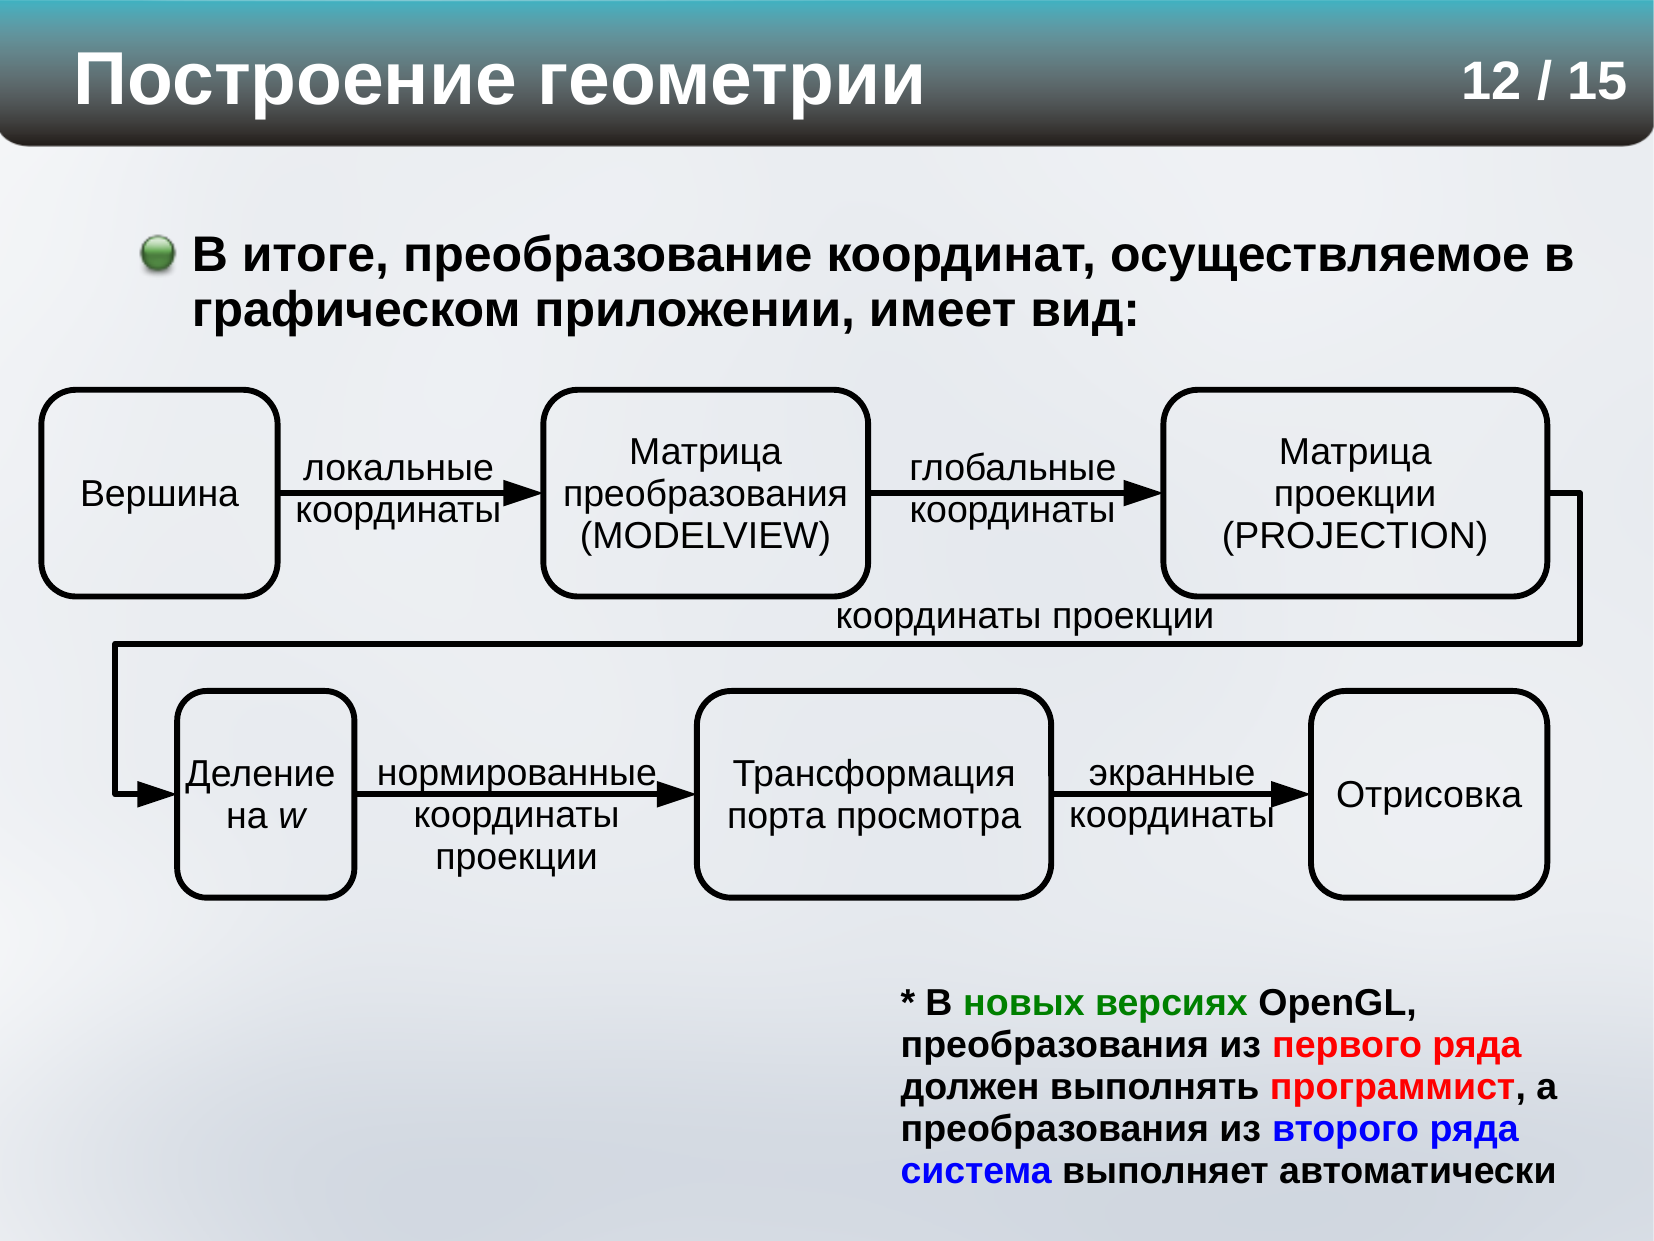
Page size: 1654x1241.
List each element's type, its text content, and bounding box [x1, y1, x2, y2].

text_box * В новых версиях OpenGL, преобразования из первого ряда должен выполнять программист, а преобразования из второго ряда система выполняет автоматически [885, 974, 1595, 1200]
text_box Матрица проекции (PROJECTION) [1163, 389, 1548, 597]
text_box глобальные координаты [879, 438, 1146, 538]
text_box В итоге, преобразование координат, осуществляемое в графическом приложении, имеет вид: [118, 218, 1595, 345]
text_box Отрисовка [1311, 690, 1548, 898]
text_box Матрица преобразования (MODELVIEW) [543, 389, 869, 597]
text_box Вершина [41, 389, 278, 597]
text_box локальные координаты [265, 438, 532, 538]
text_box Построение геометрии [59, 29, 1418, 129]
text_box Деление на w [177, 690, 355, 898]
picture [0, 0, 1654, 1241]
text_box нормированные координаты проекции [354, 744, 680, 885]
text_box Трансформация порта просмотра [696, 690, 1052, 898]
text_box <номер> / 15 [1446, 42, 1654, 179]
text_box координаты проекции [820, 586, 1235, 644]
text_box экранные координаты [1039, 744, 1306, 843]
